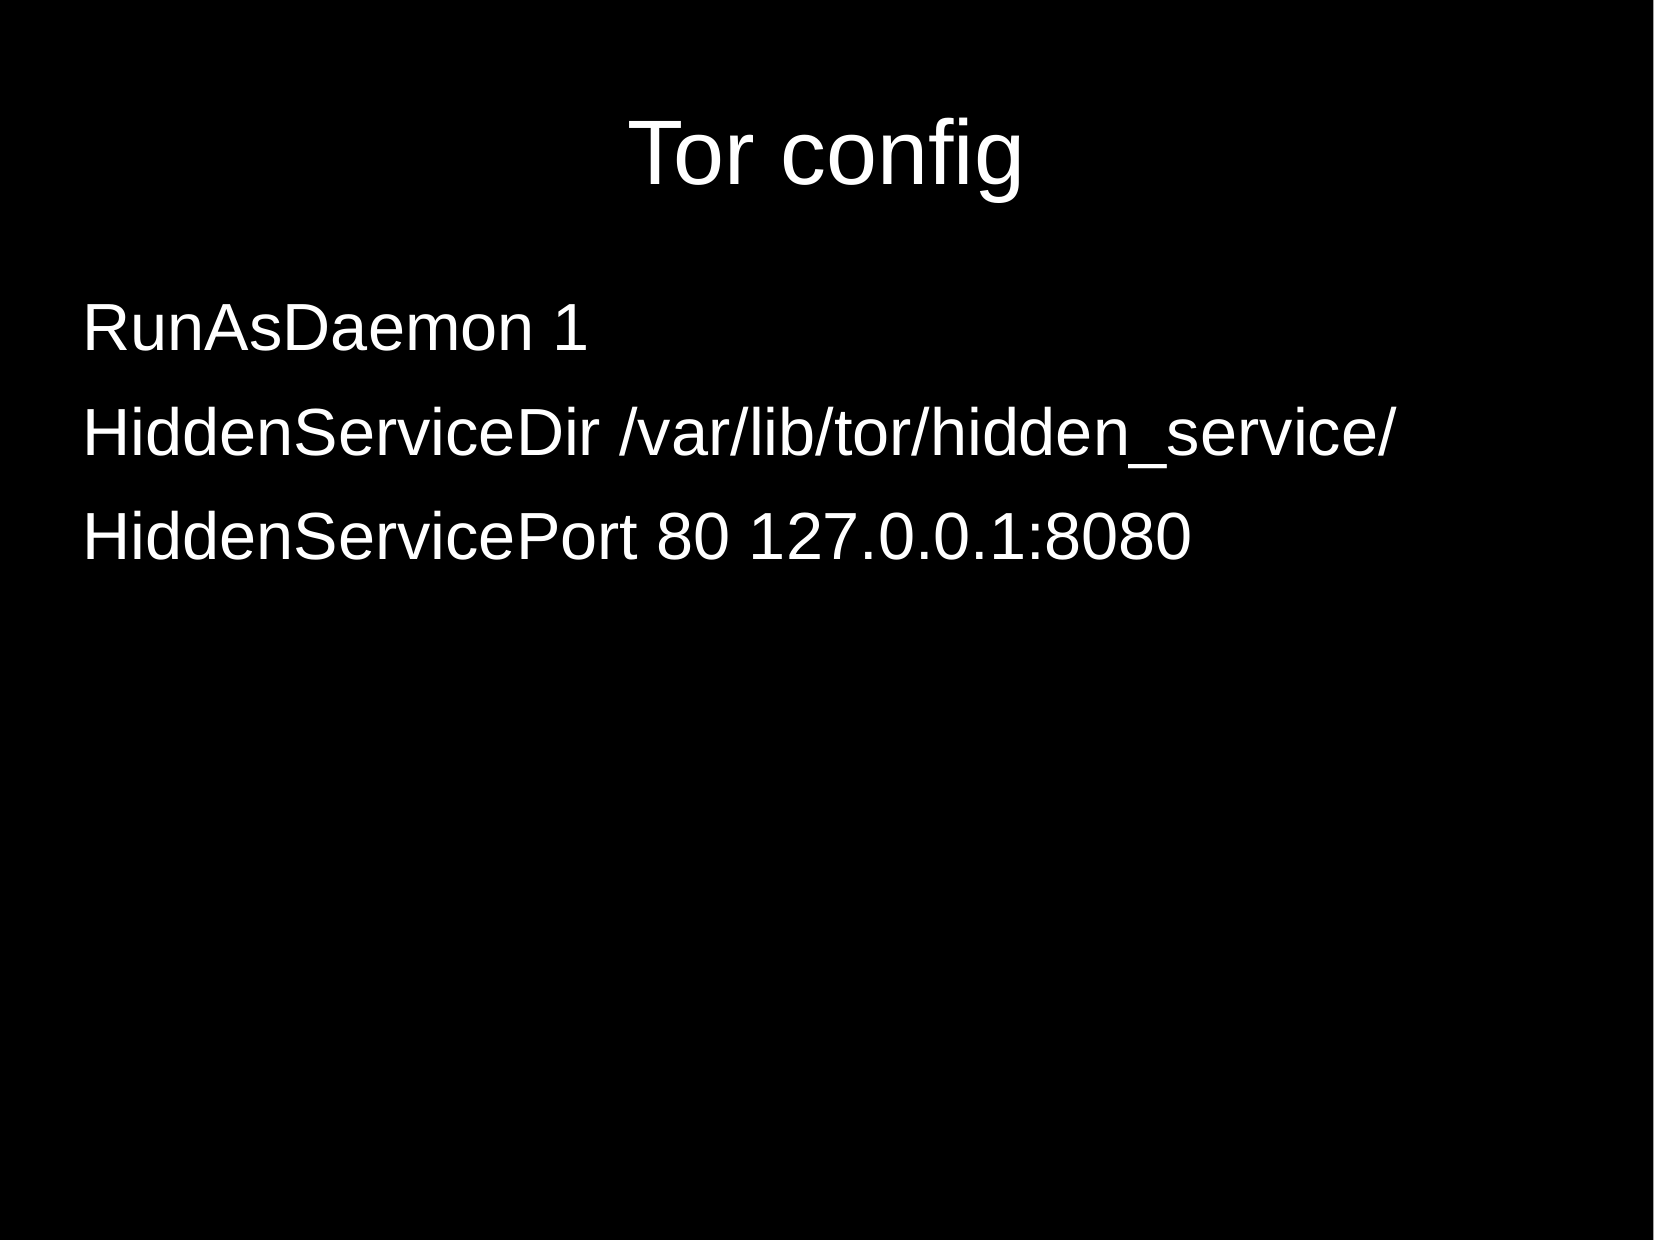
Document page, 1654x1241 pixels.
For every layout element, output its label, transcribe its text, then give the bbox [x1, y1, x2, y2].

list RunAsDaemon 1 HiddenServiceDir /var/lib/tor/hidden_service/ HiddenServicePort 80 127.0.0.1:8080 [82, 290, 1538, 1010]
title Tor config [82, 49, 1571, 257]
